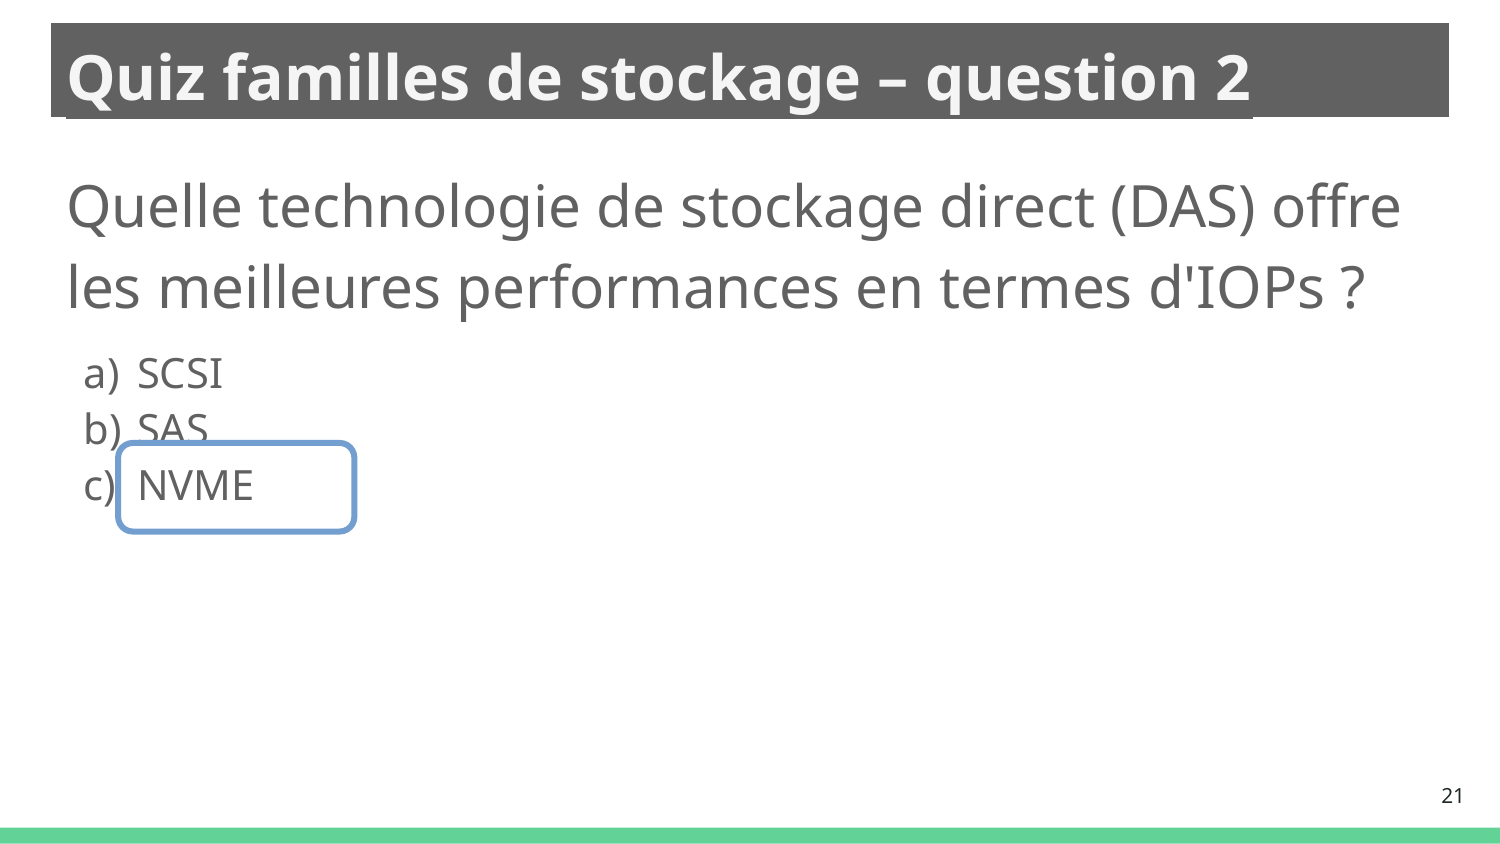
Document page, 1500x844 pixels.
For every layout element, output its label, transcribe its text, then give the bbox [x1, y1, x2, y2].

list Quelle technologie de stockage direct (DAS) offre les meilleures performances en termes d'IOPs ? SCSI SAS NVME [51, 144, 1477, 621]
slide_number <numéro> [1389, 764, 1480, 830]
title Quiz familles de stockage – question 2 [51, 23, 1449, 117]
